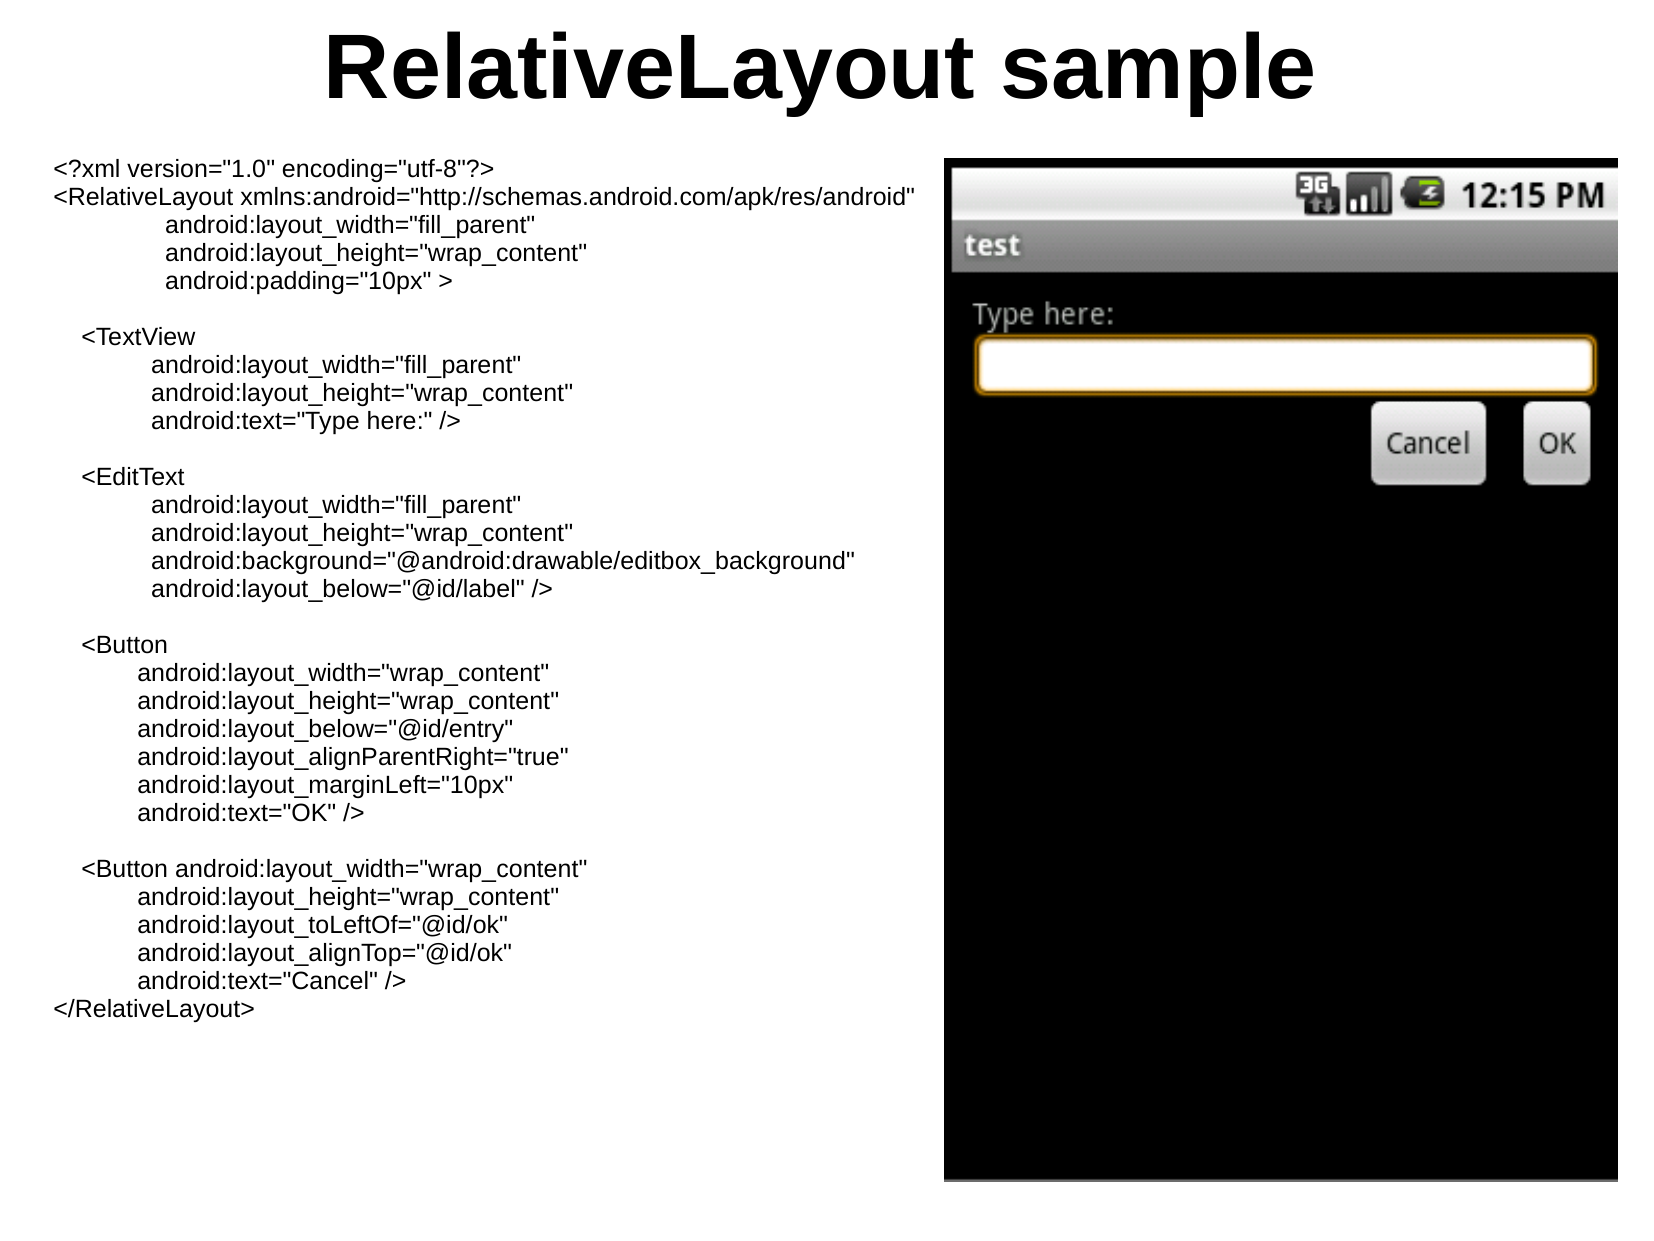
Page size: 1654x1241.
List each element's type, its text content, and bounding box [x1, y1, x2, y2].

text_box <?xml version="1.0" encoding="utf-8"?> <RelativeLayout xmlns:android="http://schemas.android.com/apk/res/android" android:layout_width="fill_parent" android:layout_height="wrap_content" android:padding="10px" > <TextView android:layout_width="fill_parent" android:layout_height="wrap_content" android:text="Type here:" /> <EditText android:layout_width="fill_parent" android:layout_height="wrap_content" android:background="@android:drawable/editbox_background" android:layout_below="@id/label" /> <Button android:layout_width="wrap_content" android:layout_height="wrap_content" android:layout_below="@id/entry" android:layout_alignParentRight="true" android:layout_marginLeft="10px" android:text="OK" /> <Button android:layout_width="wrap_content" android:layout_height="wrap_content" android:layout_toLeftOf="@id/ok" android:layout_alignTop="@id/ok" android:text="Cancel" /> </RelativeLayout> [38, 147, 1625, 1241]
title RelativeLayout sample [76, 0, 1565, 147]
picture [944, 158, 1618, 1182]
